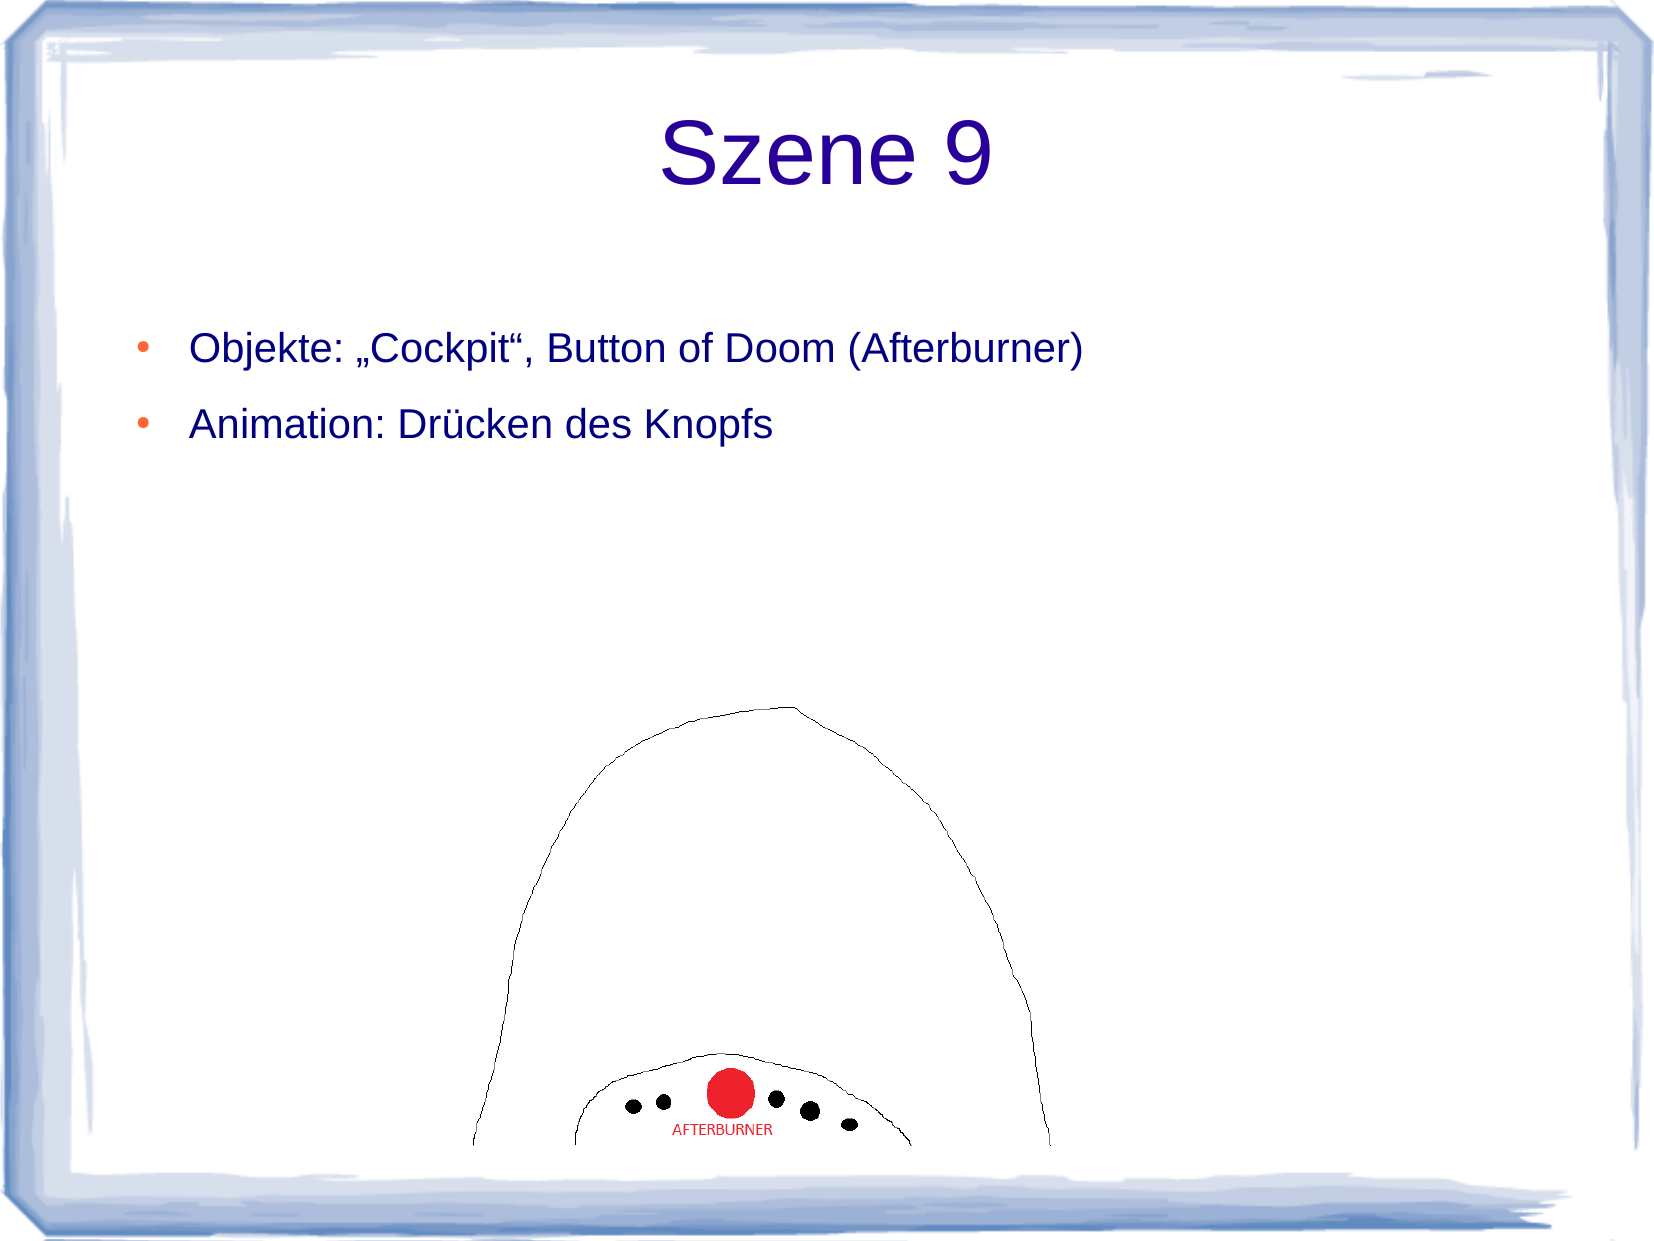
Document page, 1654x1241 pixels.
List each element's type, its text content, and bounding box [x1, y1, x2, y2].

title Szene 9 [82, 49, 1571, 257]
list Objekte: „Cockpit“, Button of Doom (Afterburner) Animation: Drücken des Knopfs [118, 324, 1571, 1004]
picture [0, 0, 1654, 1241]
